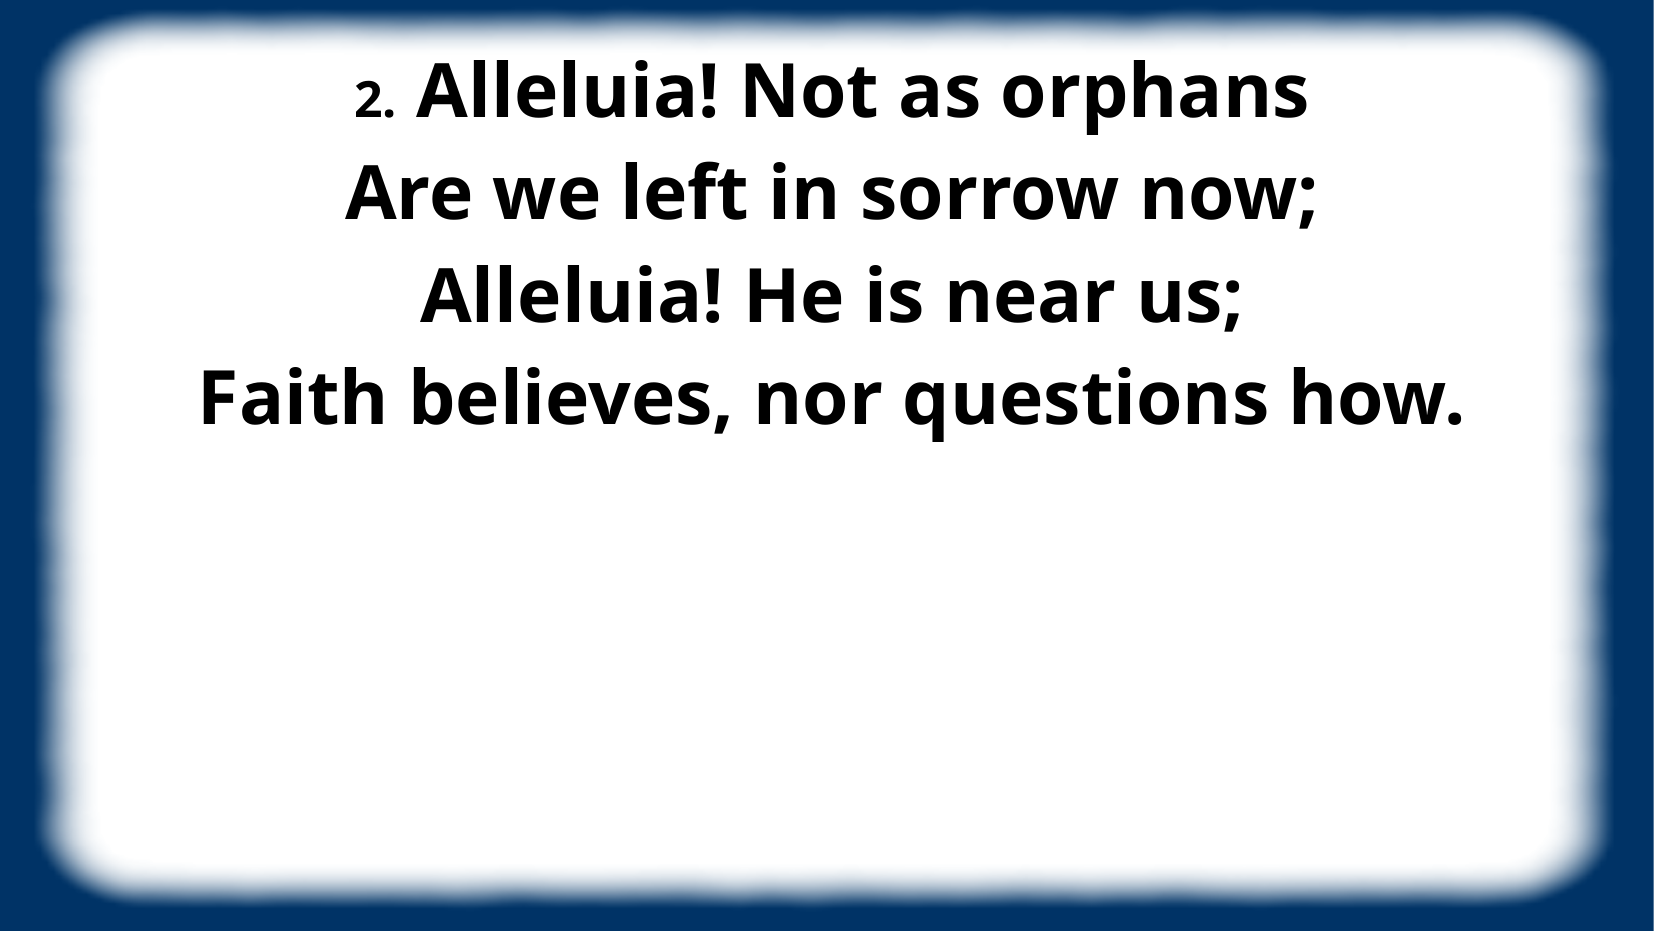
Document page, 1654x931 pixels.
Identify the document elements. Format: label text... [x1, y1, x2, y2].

picture [0, 0, 1654, 931]
text_box 2. Alleluia! Not as orphans Are we left in sorrow now; Alleluia! He is near us; Faith believes, nor questions how. [90, 30, 1576, 445]
